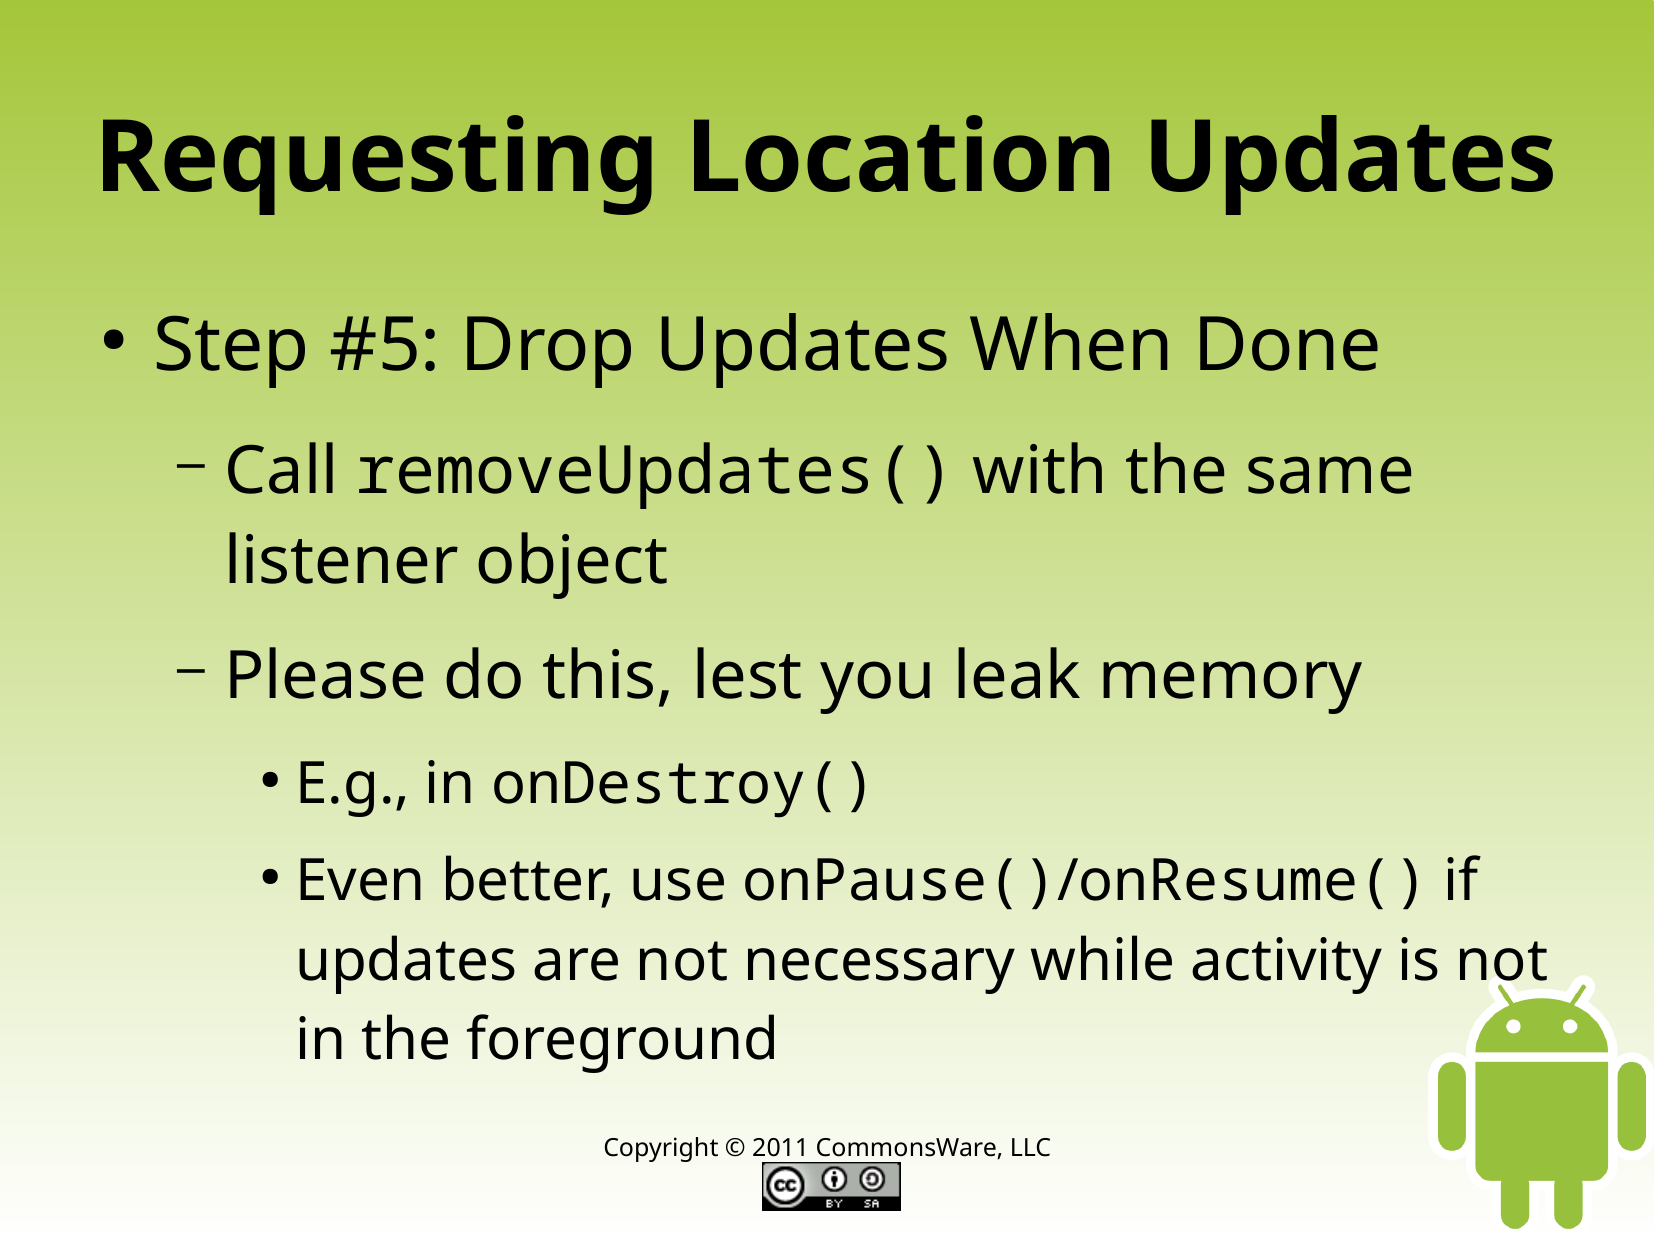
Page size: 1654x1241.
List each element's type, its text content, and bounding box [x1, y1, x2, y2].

picture [762, 1162, 901, 1211]
picture [1428, 975, 1654, 1238]
list Step #5: Drop Updates When Done Call removeUpdates() with the same listener object Please do this, lest you leak memory E.g., in onDestroy() Even better, use onPause()/onResume() if updates are not necessary while activity is not in the foreground [82, 290, 1571, 1094]
title Requesting Location Updates [82, 49, 1571, 257]
